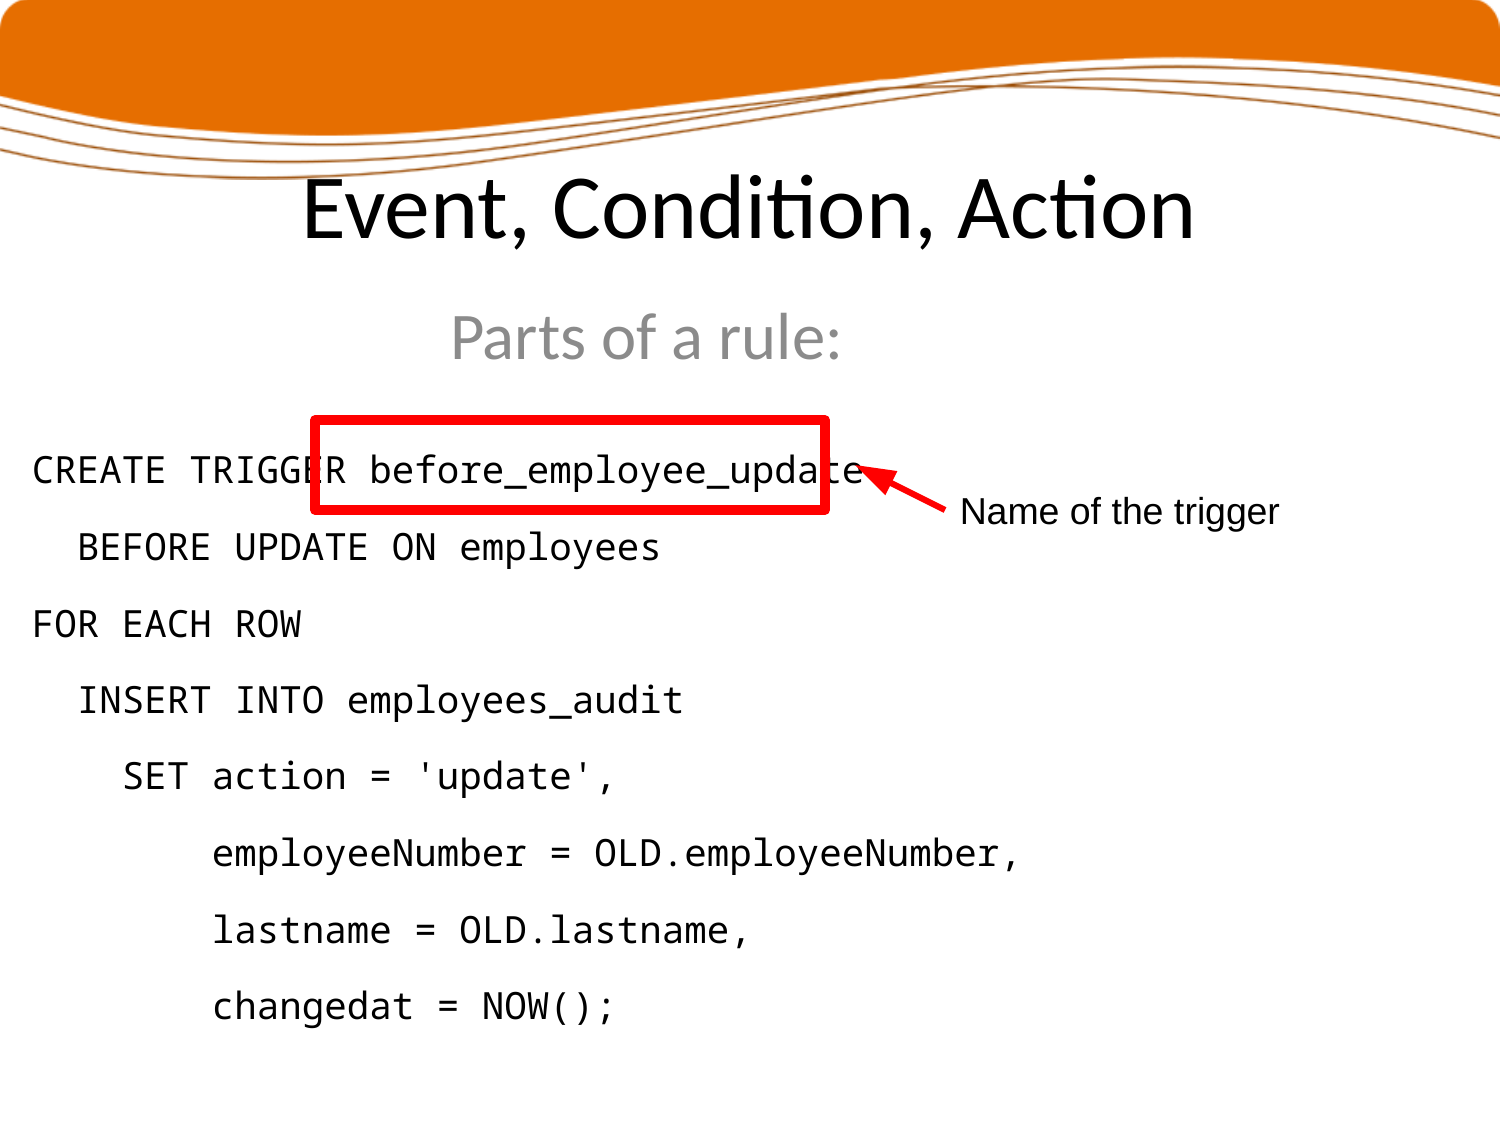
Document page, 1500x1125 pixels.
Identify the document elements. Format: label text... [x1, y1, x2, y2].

subtitle Parts of a rule: [435, 425, 820, 436]
picture [0, 0, 1500, 180]
text_box CREATE TRIGGER before_employee_update BEFORE UPDATE ON employees FOR EACH ROW INSERT INTO employees_audit SET action = 'update', employeeNumber = OLD.employeeNumber, lastname = OLD.lastname, changedat = NOW(); [17, 436, 1500, 931]
title Event, Condition, Action [75, 125, 1425, 279]
subtitle Parts of a rule: [435, 931, 1486, 982]
text_box Name of the trigger [945, 483, 1296, 540]
subtitle Parts of a rule: [435, 285, 1486, 436]
text_box CREATE TRIGGER before_employee_update BEFORE UPDATE ON employees FOR EACH ROW INSERT INTO employees_audit SET action = 'update', employeeNumber = OLD.employeeNumber, lastname = OLD.lastname, changedat = NOW(); [320, 436, 820, 505]
